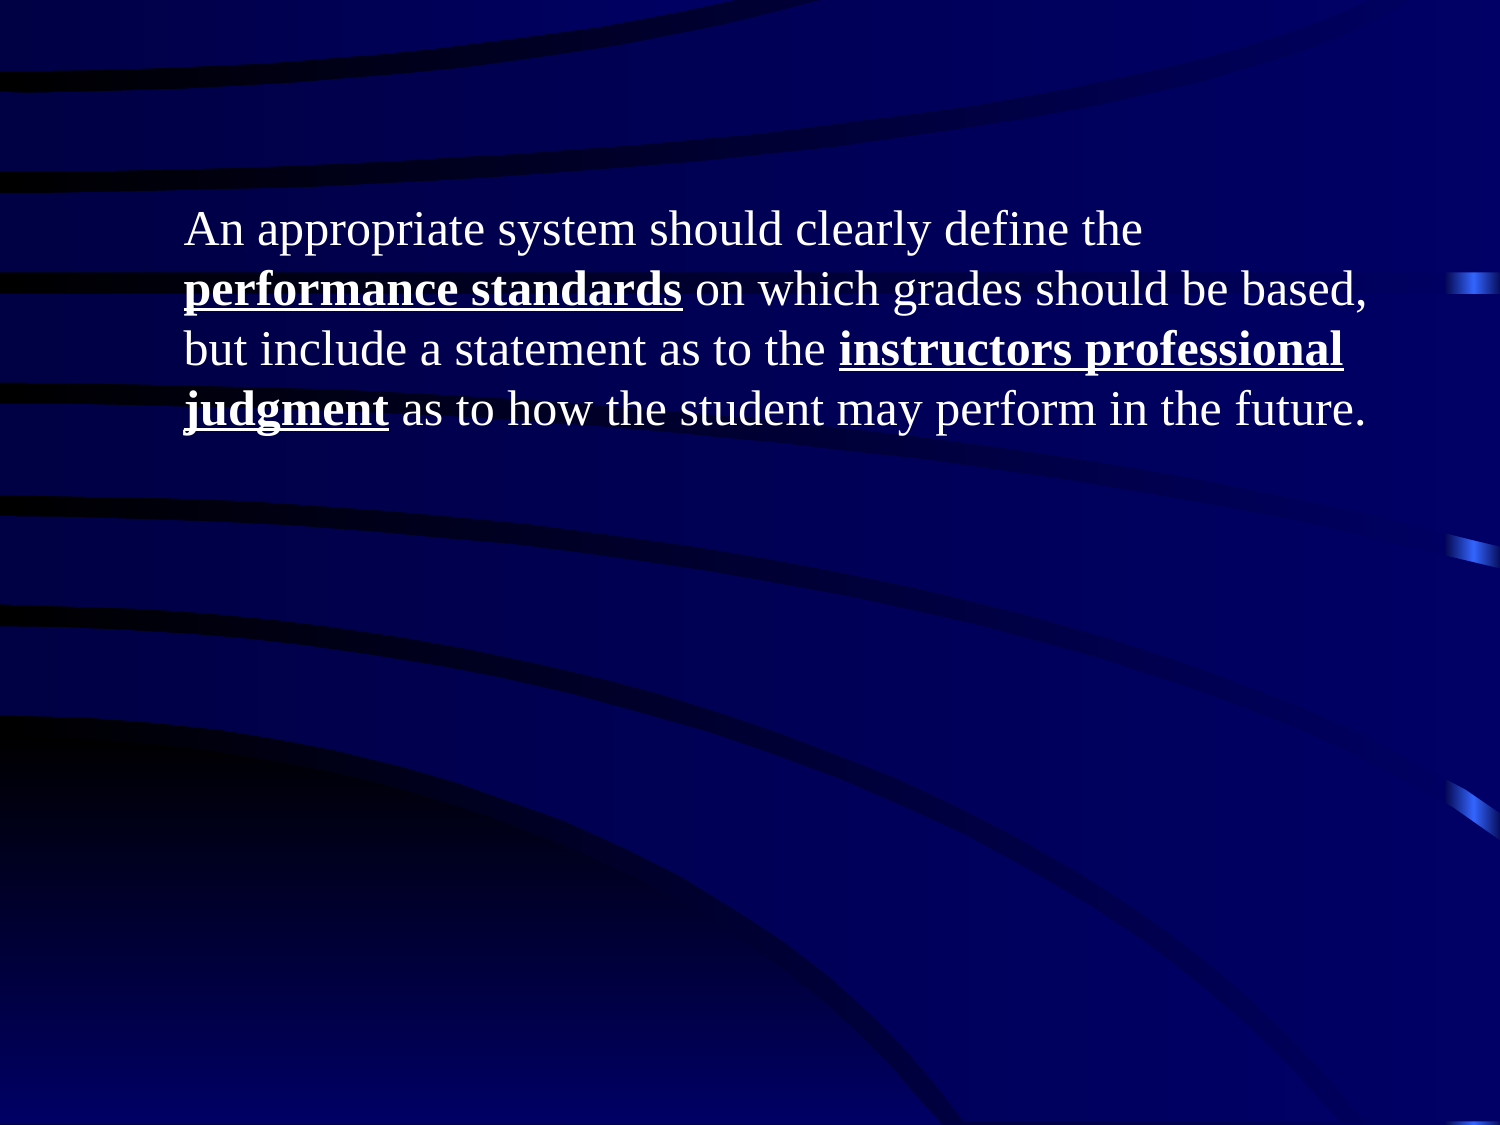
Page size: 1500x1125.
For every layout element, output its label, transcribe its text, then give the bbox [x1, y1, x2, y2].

list An appropriate system should clearly define the performance standards on which grades should be based, but include a statement as to the instructors professional judgment as to how the student may perform in the future. [112, 187, 1388, 1000]
